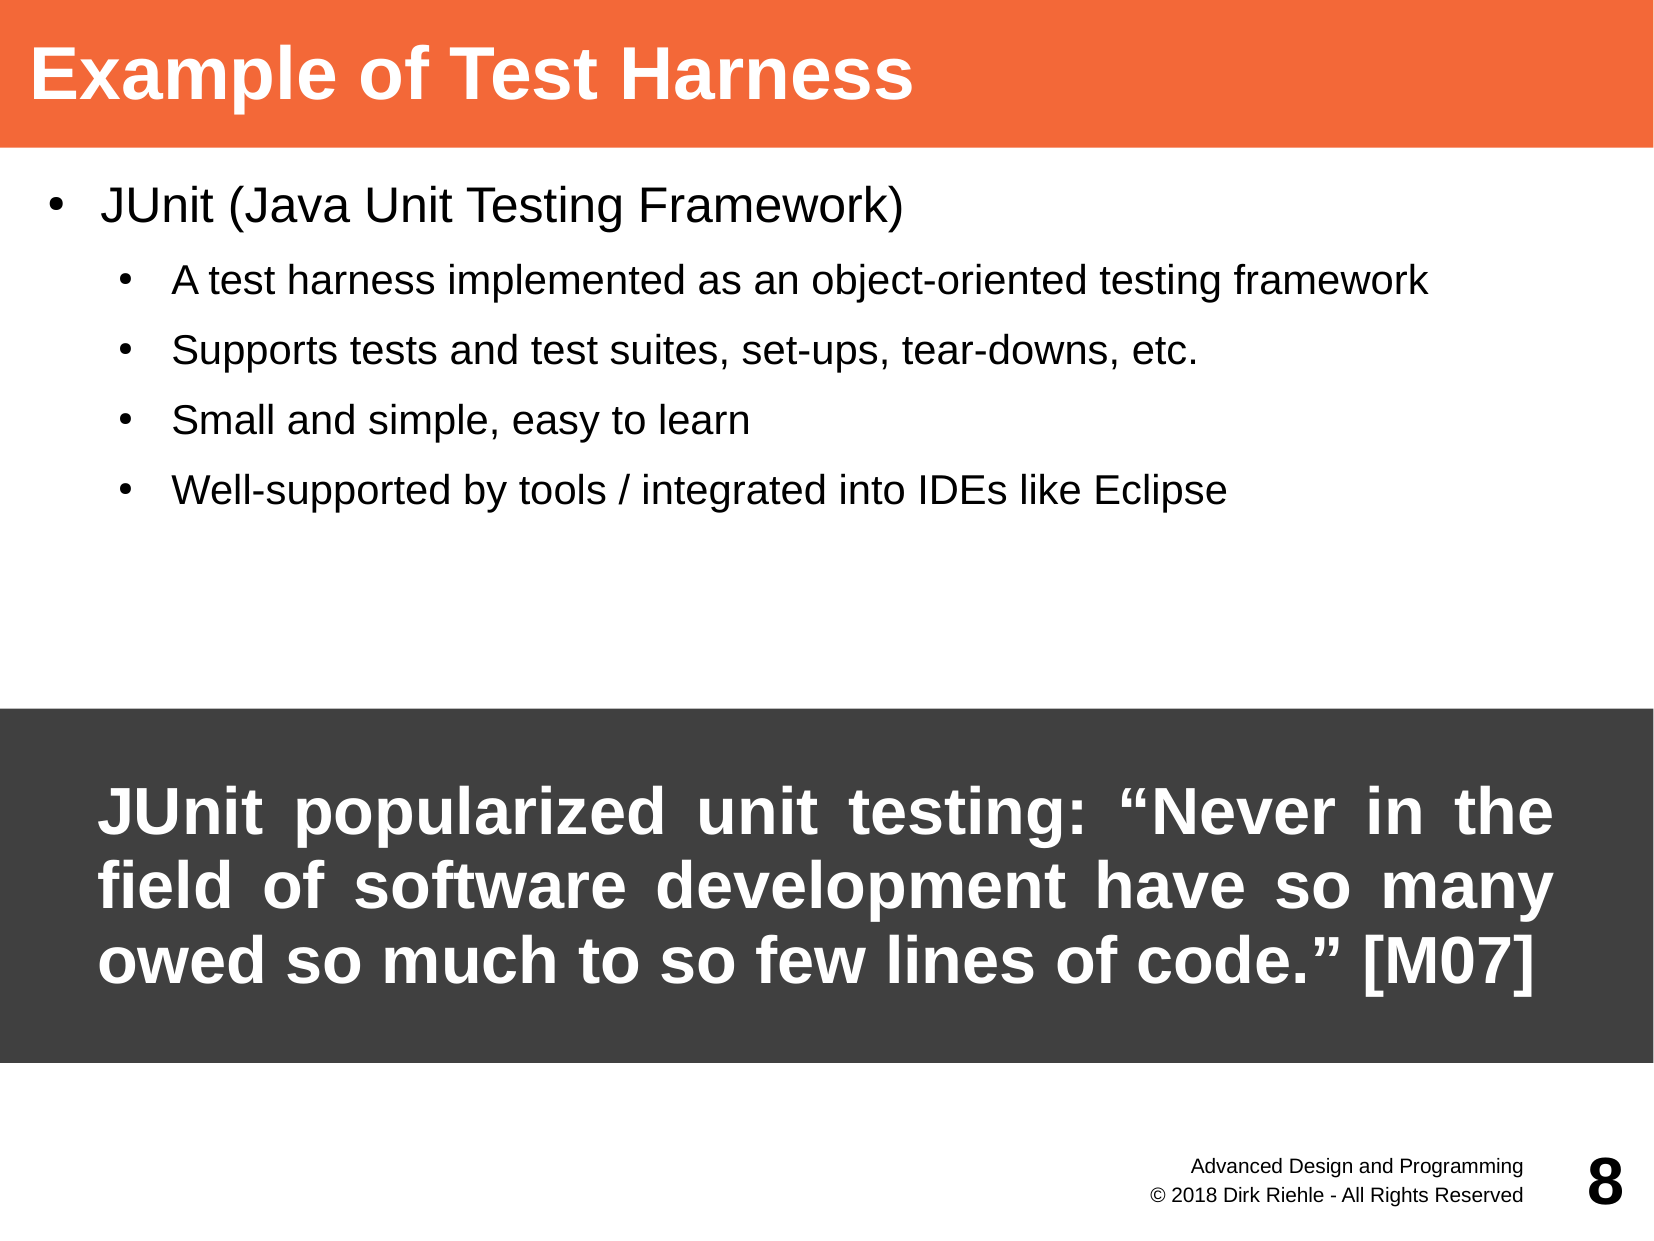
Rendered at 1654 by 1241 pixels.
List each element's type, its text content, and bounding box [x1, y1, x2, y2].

list JUnit (Java Unit Testing Framework) A test harness implemented as an object-oriented testing framework Supports tests and test suites, set-ups, tear-downs, etc. Small and simple, easy to learn Well-supported by tools / integrated into IDEs like Eclipse [29, 177, 1625, 708]
title Example of Test Harness [0, 0, 1654, 148]
text_box JUnit popularized unit testing: “Never in the field of software development have so many owed so much to so few lines of code.” [M07] [0, 708, 1654, 1063]
